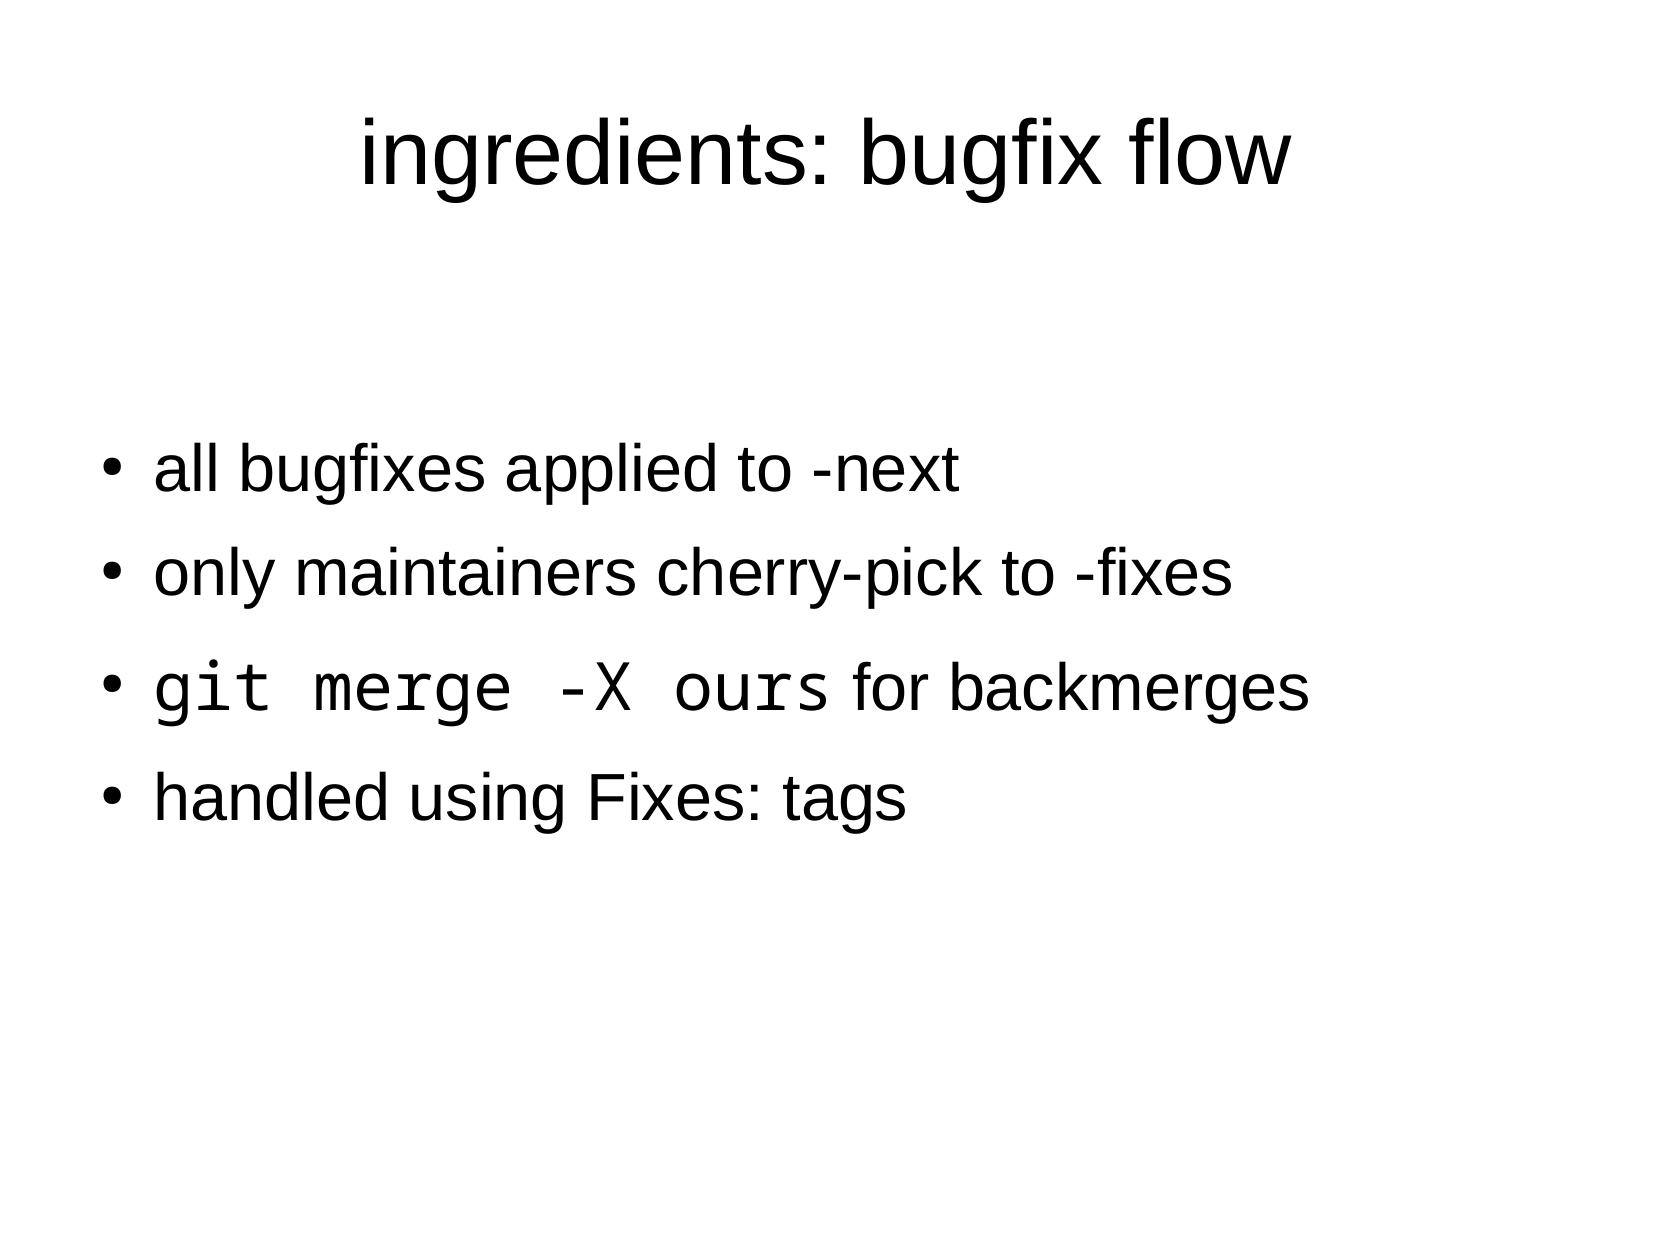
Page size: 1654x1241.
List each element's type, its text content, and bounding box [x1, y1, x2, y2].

list all bugfixes applied to -next only maintainers cherry-pick to -fixes git merge -X ours for backmerges handled using Fixes: tags [82, 431, 1571, 1021]
title ingredients: bugfix flow [82, 49, 1571, 257]
